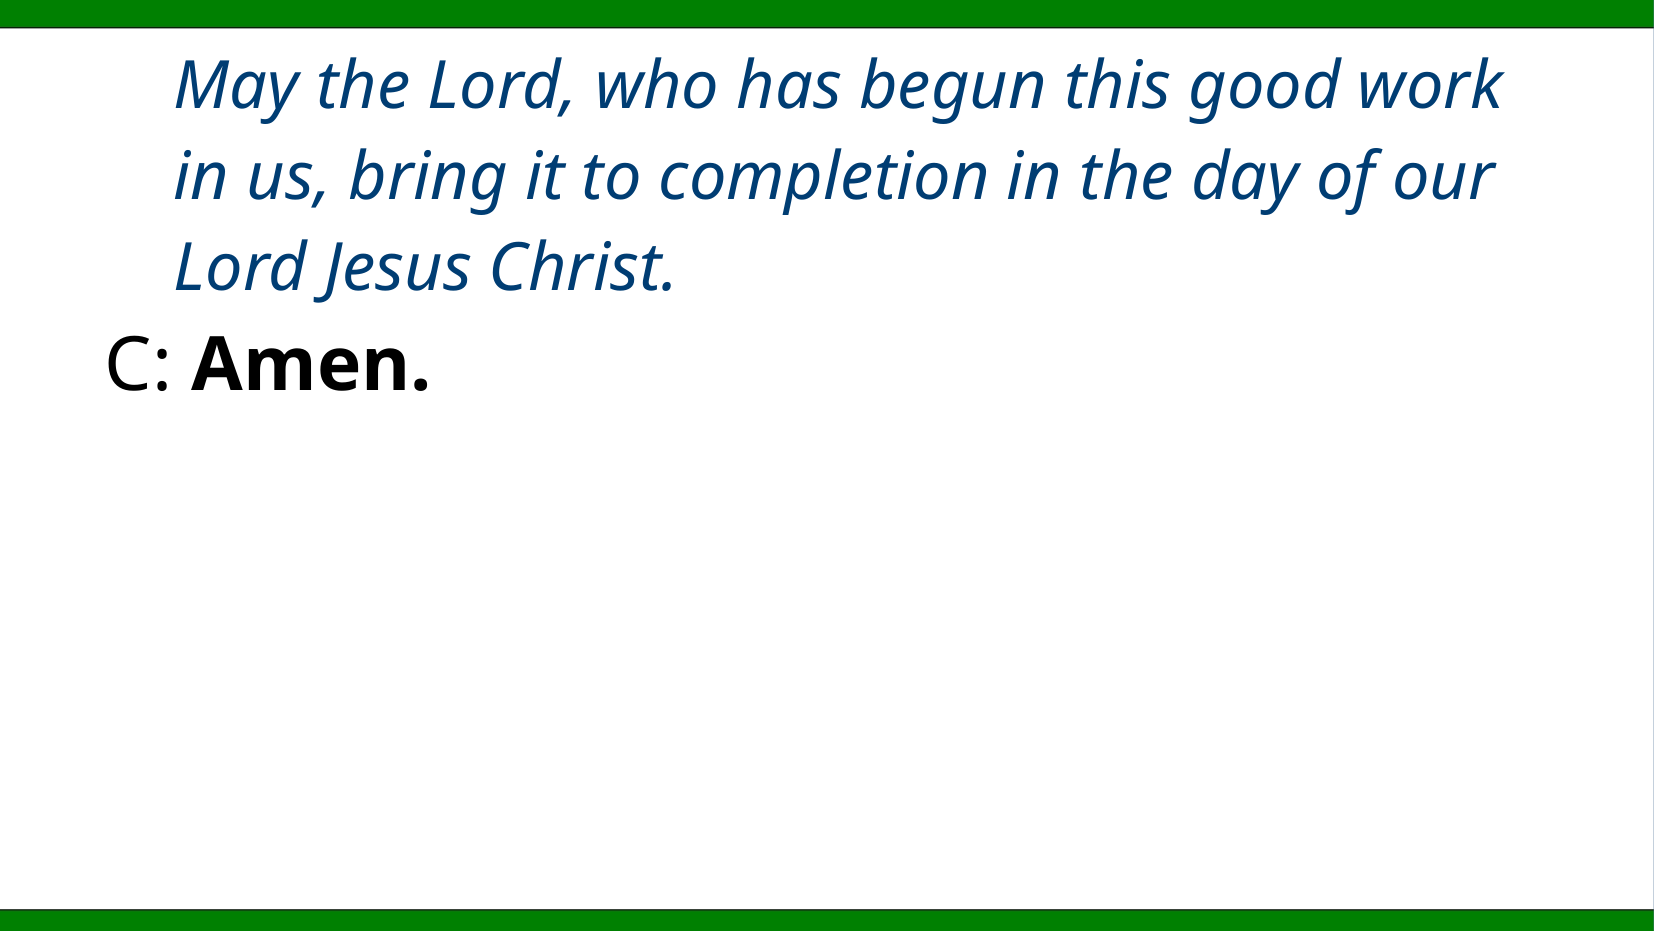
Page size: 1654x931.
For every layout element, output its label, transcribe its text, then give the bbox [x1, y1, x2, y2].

text_box May the Lord, who has begun this good work in us, bring it to completion in the day of our Lord Jesus Christ. C: Amen. [90, 30, 1561, 413]
picture [0, 0, 1654, 931]
